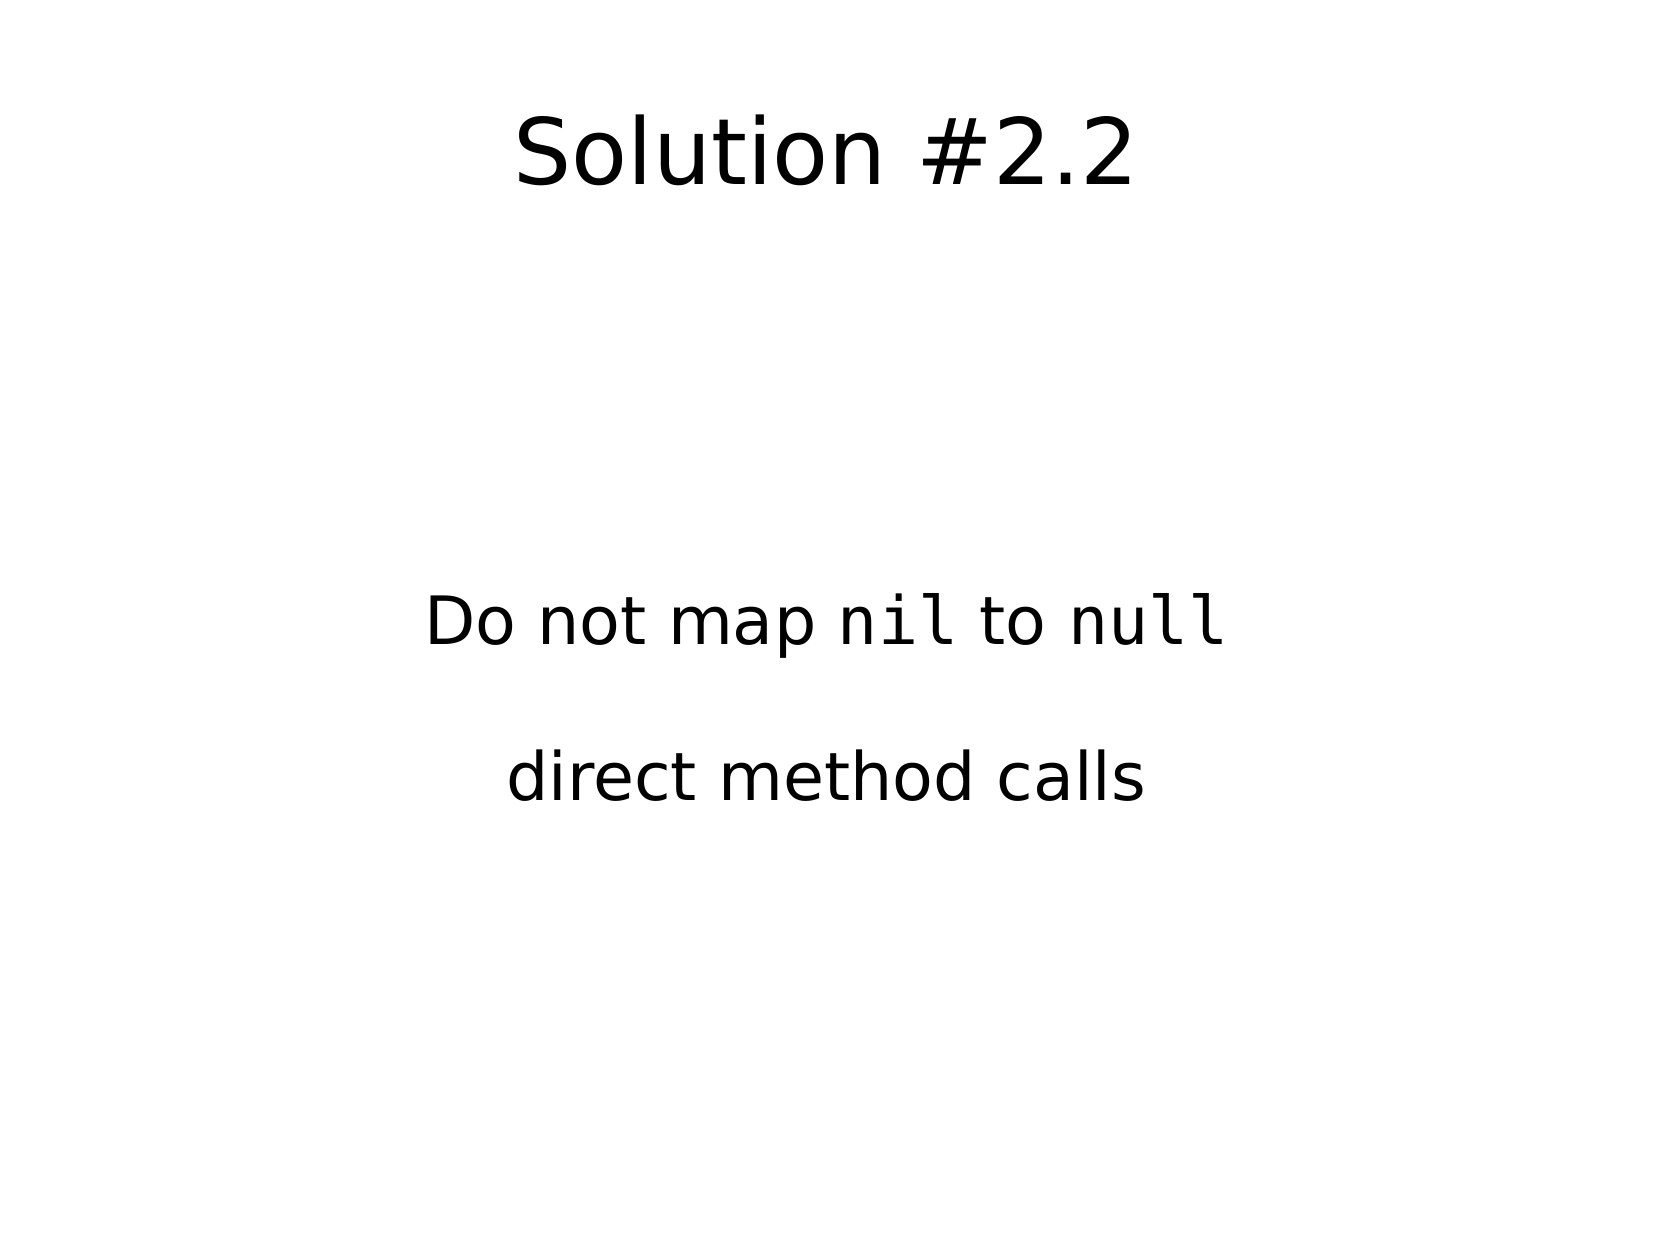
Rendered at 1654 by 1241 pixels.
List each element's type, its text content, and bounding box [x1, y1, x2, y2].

title Solution #2.2 [82, 56, 1571, 250]
subtitle Do not map nil to null direct method calls [82, 297, 1571, 1102]
